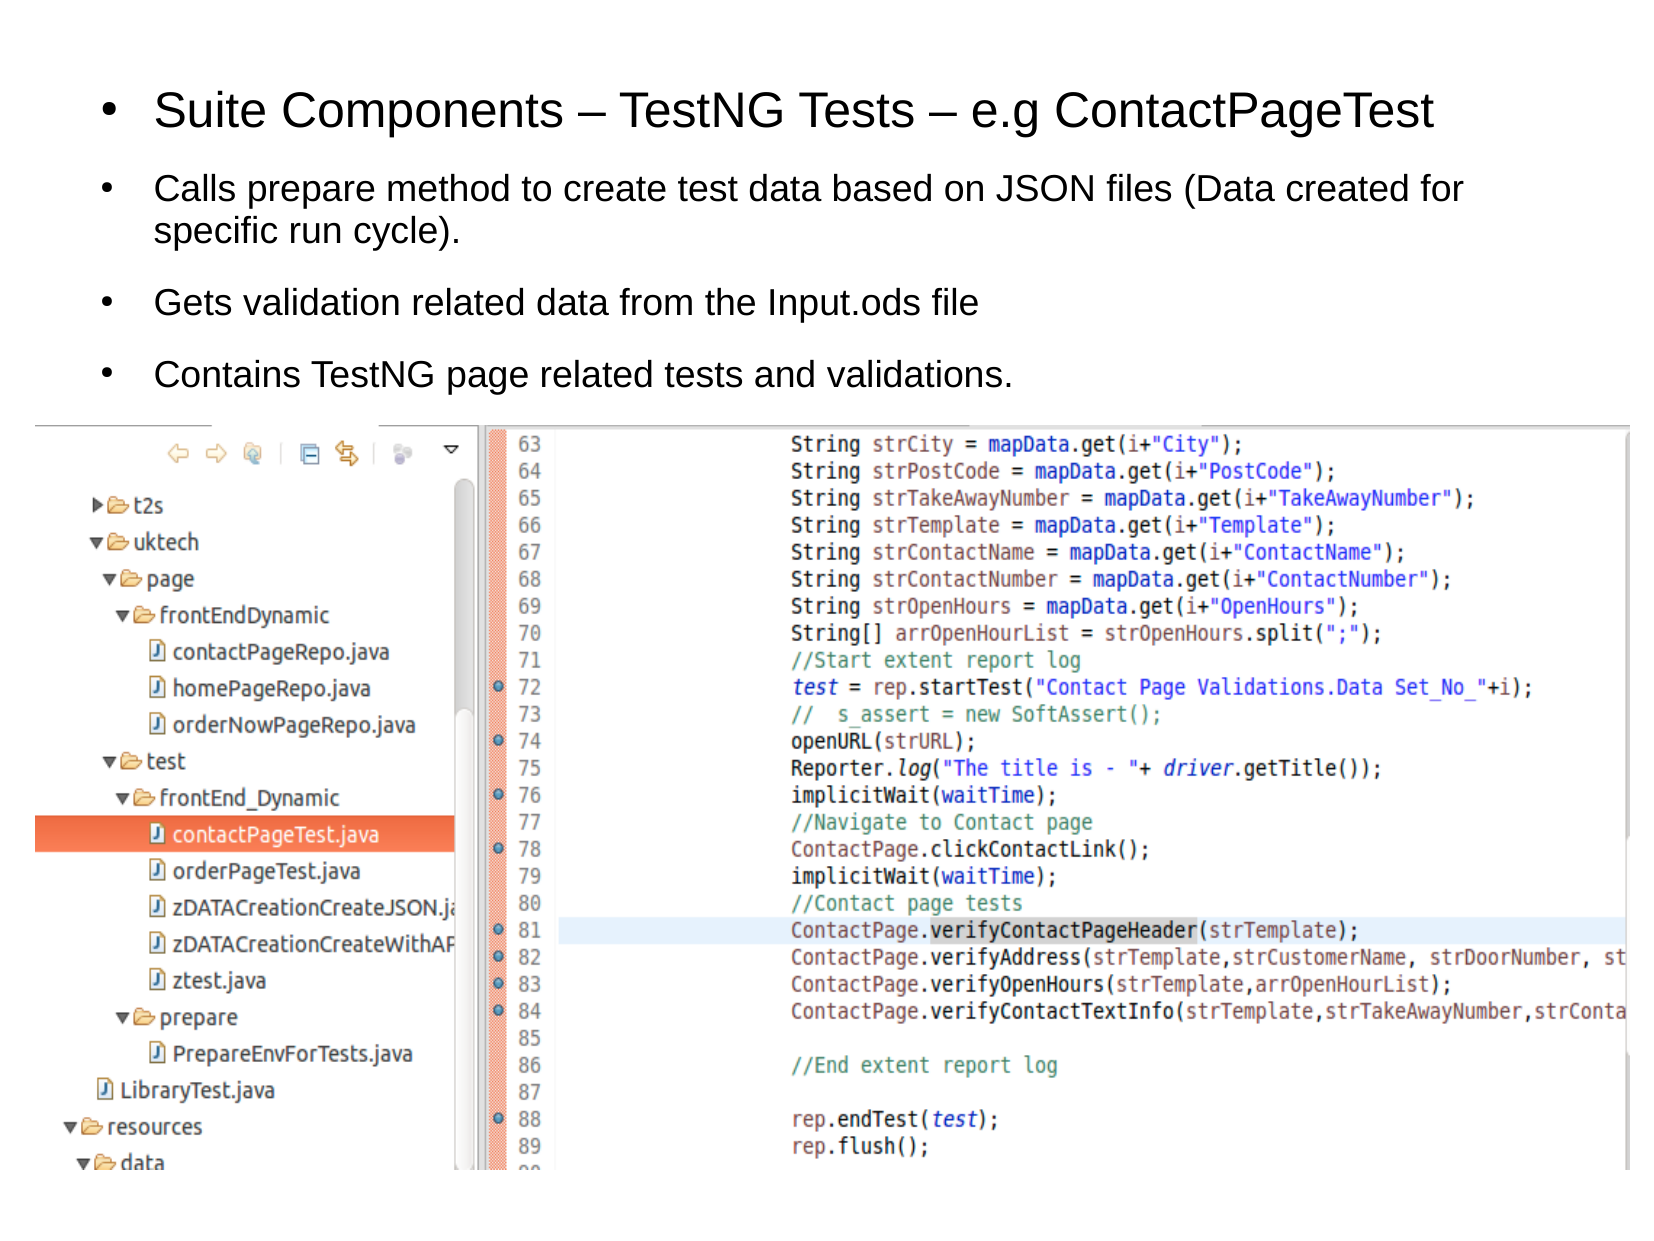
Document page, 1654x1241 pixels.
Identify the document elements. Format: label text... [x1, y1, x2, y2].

list Suite Components – TestNG Tests – e.g ContactPageTest Calls prepare method to create test data based on JSON files (Data created for specific run cycle). Gets validation related data from the Input.ods file Contains TestNG page related tests and validations. [82, 82, 1571, 425]
picture [35, 425, 1630, 1170]
